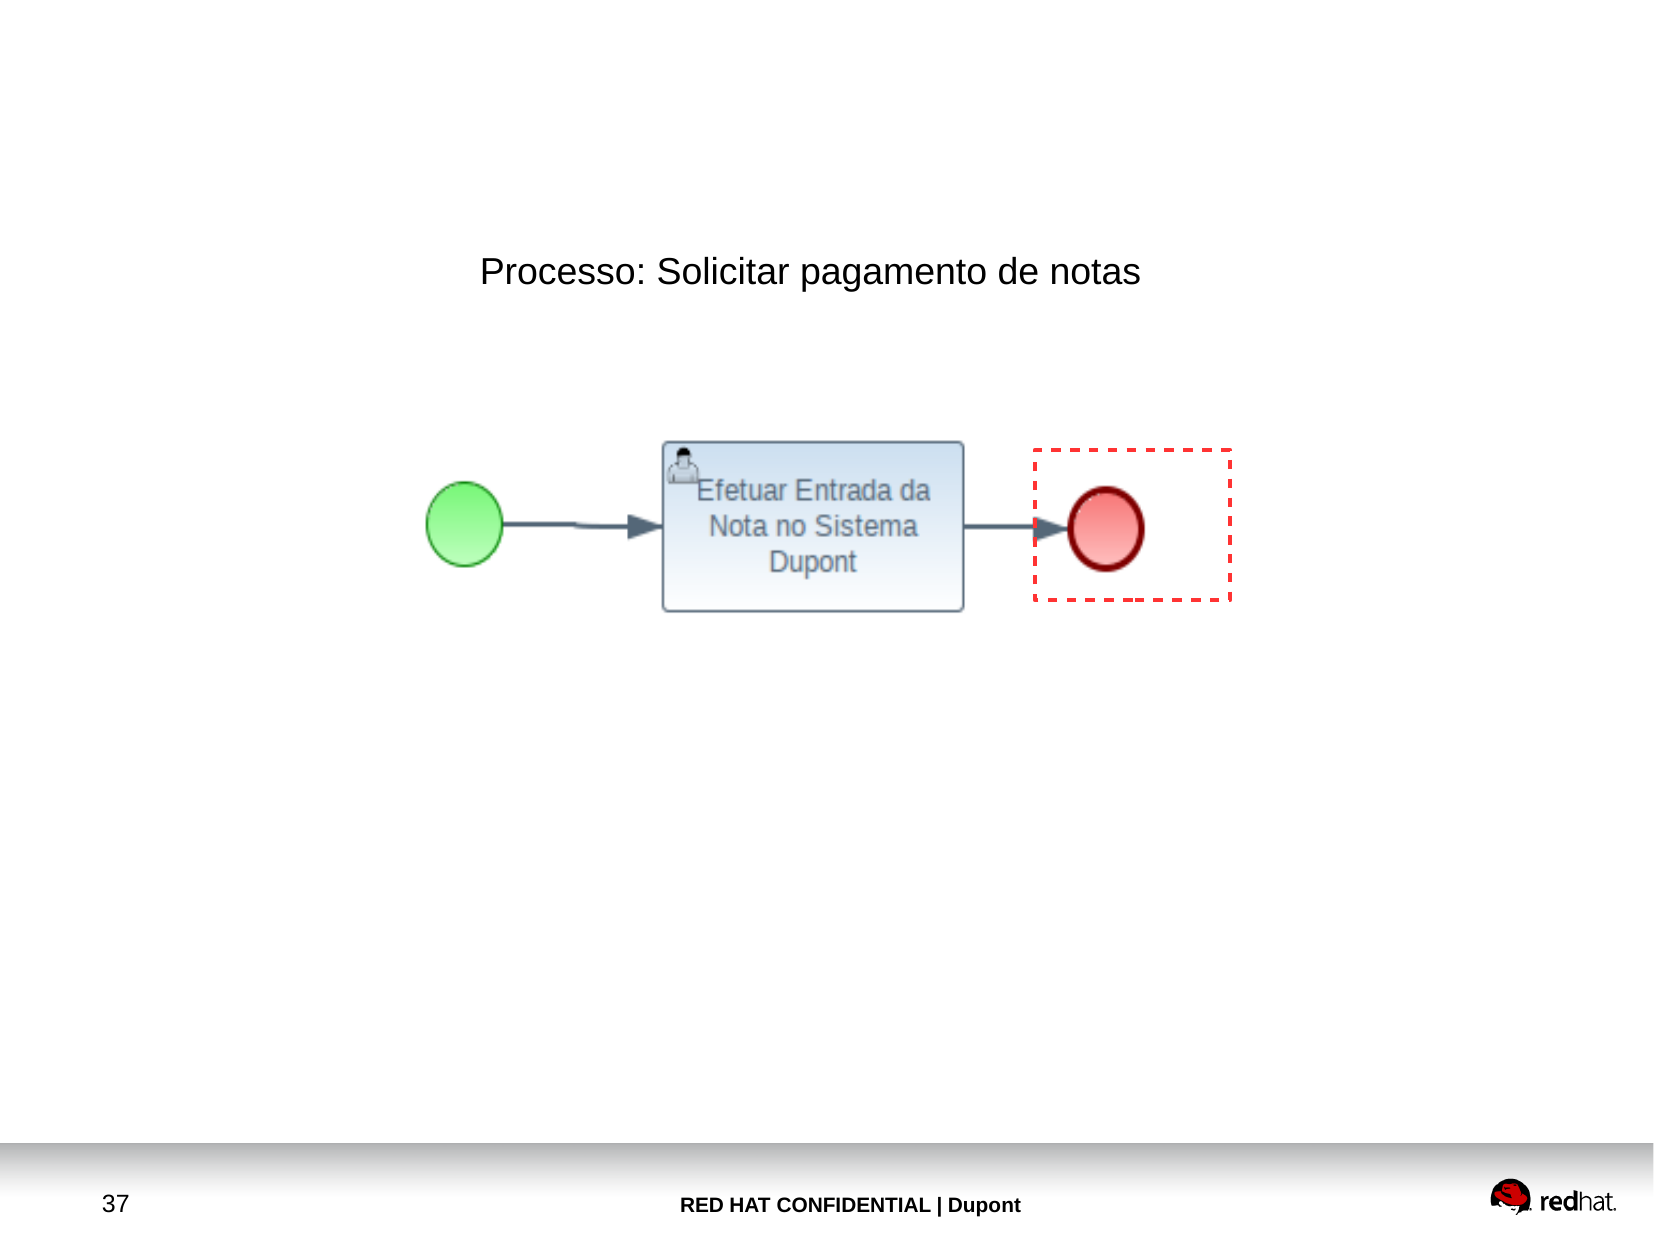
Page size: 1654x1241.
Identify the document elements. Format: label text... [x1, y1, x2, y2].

text_box Processo: Solicitar pagamento de notas [465, 243, 1157, 301]
picture [405, 344, 1171, 676]
picture [0, 1143, 1654, 1241]
